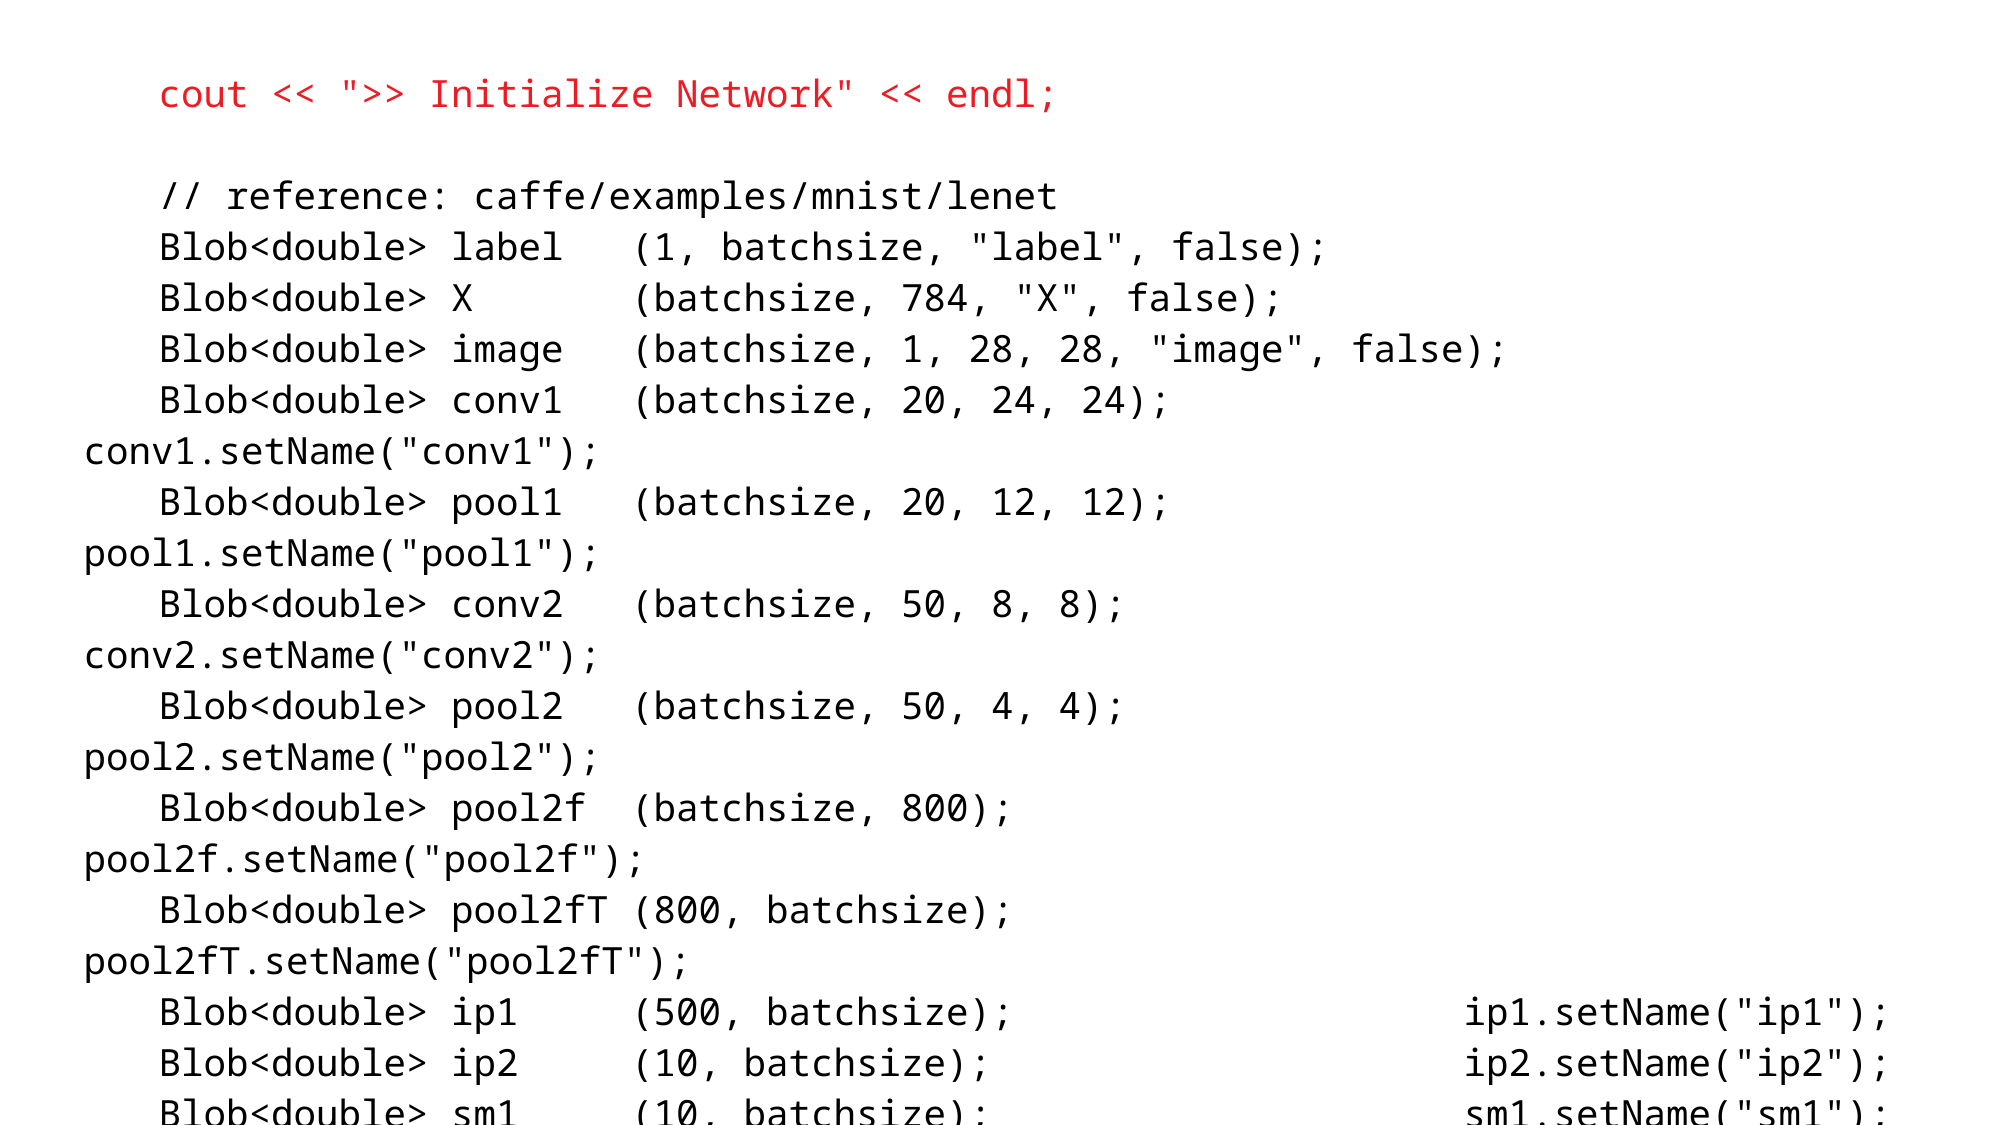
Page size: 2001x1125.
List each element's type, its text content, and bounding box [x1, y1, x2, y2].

text_box cout << ">> Initialize Network" << endl; // reference: caffe/examples/mnist/lenet Blob<double> label (1, batchsize, "label", false); Blob<double> X (batchsize, 784, "X", false); Blob<double> image (batchsize, 1, 28, 28, "image", false); Blob<double> conv1 (batchsize, 20, 24, 24); conv1.setName("conv1"); Blob<double> pool1 (batchsize, 20, 12, 12); pool1.setName("pool1"); Blob<double> conv2 (batchsize, 50, 8, 8); conv2.setName("conv2"); Blob<double> pool2 (batchsize, 50, 4, 4); pool2.setName("pool2"); Blob<double> pool2f (batchsize, 800); pool2f.setName("pool2f"); Blob<double> pool2fT (800, batchsize); pool2fT.setName("pool2fT"); Blob<double> ip1 (500, batchsize); ip1.setName("ip1"); Blob<double> ip2 (10, batchsize); ip2.setName("ip2"); Blob<double> sm1 (10, batchsize); sm1.setName("sm1"); Blob<double> loss (1); loss.setName("loss"); Blob<double> acc (1); acc.setName("acc"); [68, 60, 1951, 1125]
